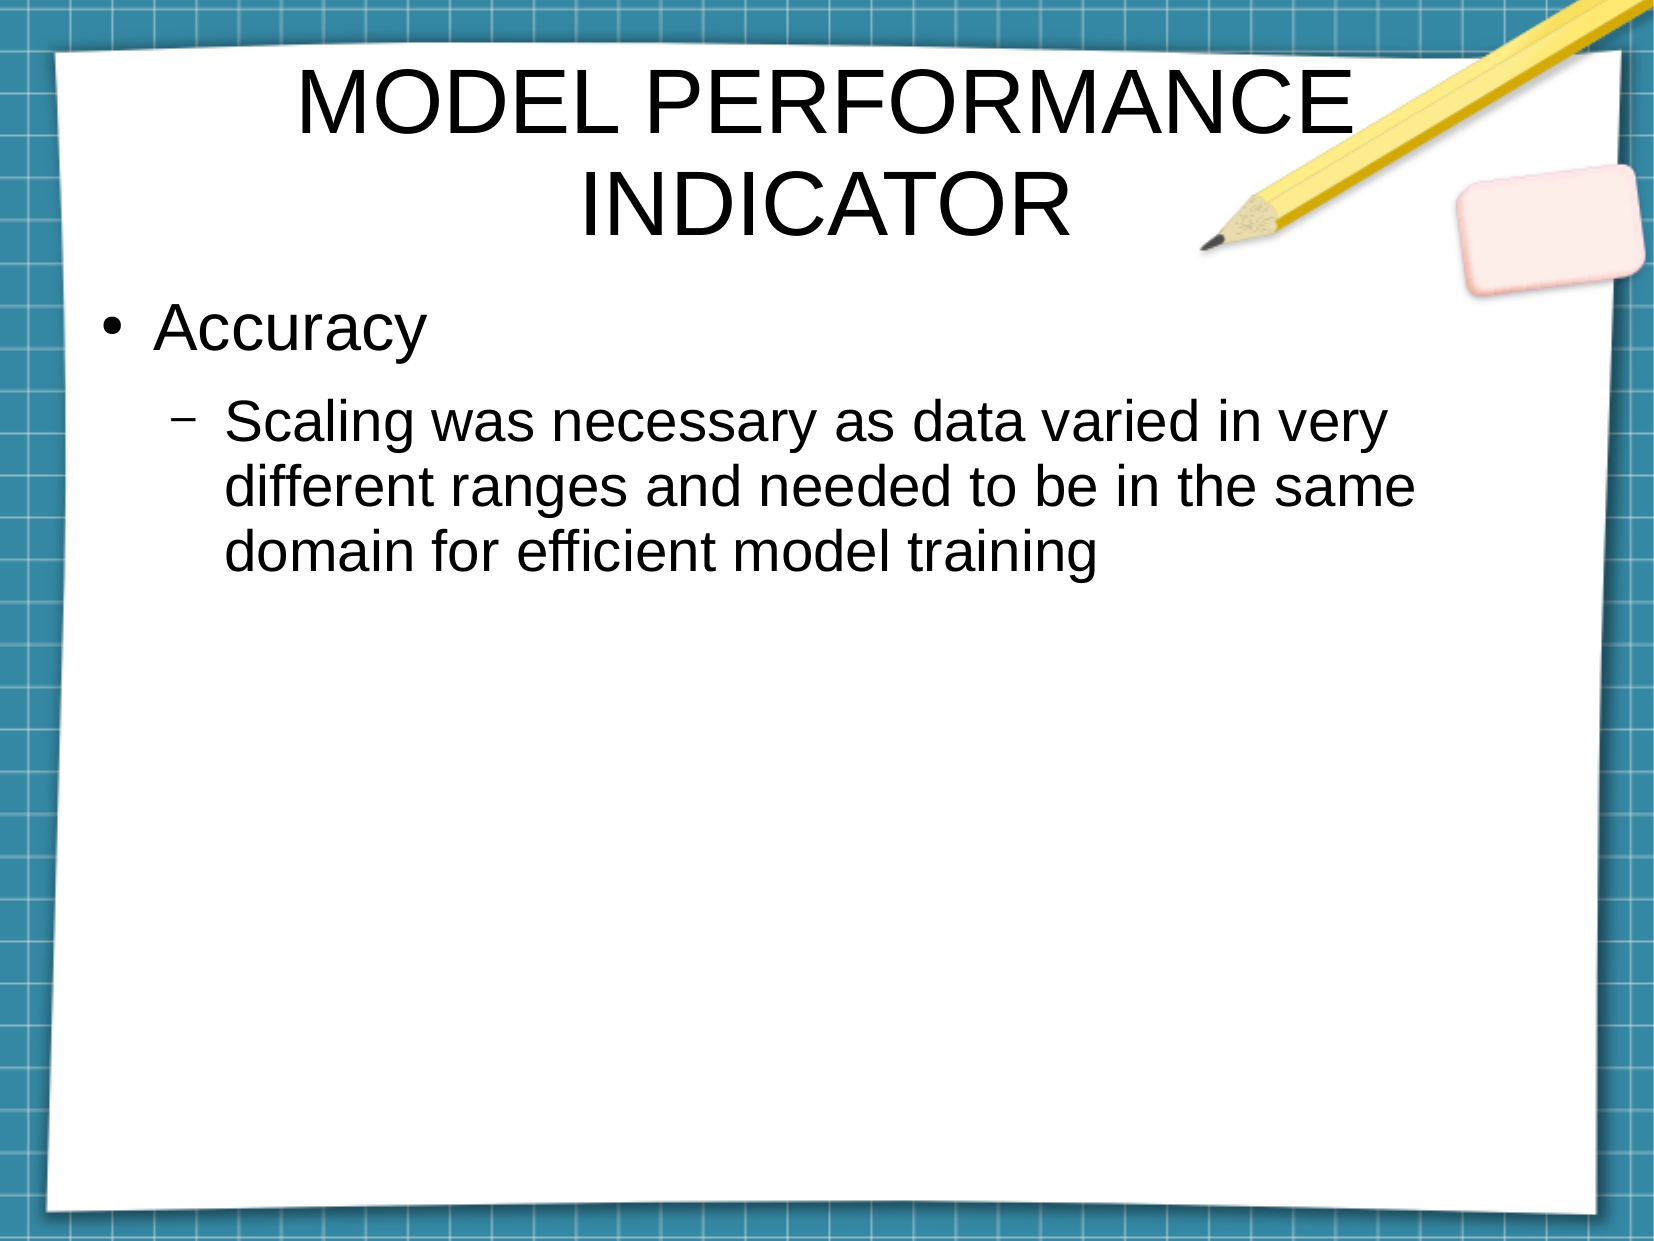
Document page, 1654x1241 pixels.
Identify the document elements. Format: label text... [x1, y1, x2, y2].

picture [0, 0, 1654, 1241]
title MODEL PERFORMANCE INDICATOR [82, 49, 1571, 257]
list Accuracy Scaling was necessary as data varied in very different ranges and needed to be in the same domain for efficient model training [82, 290, 1571, 1010]
